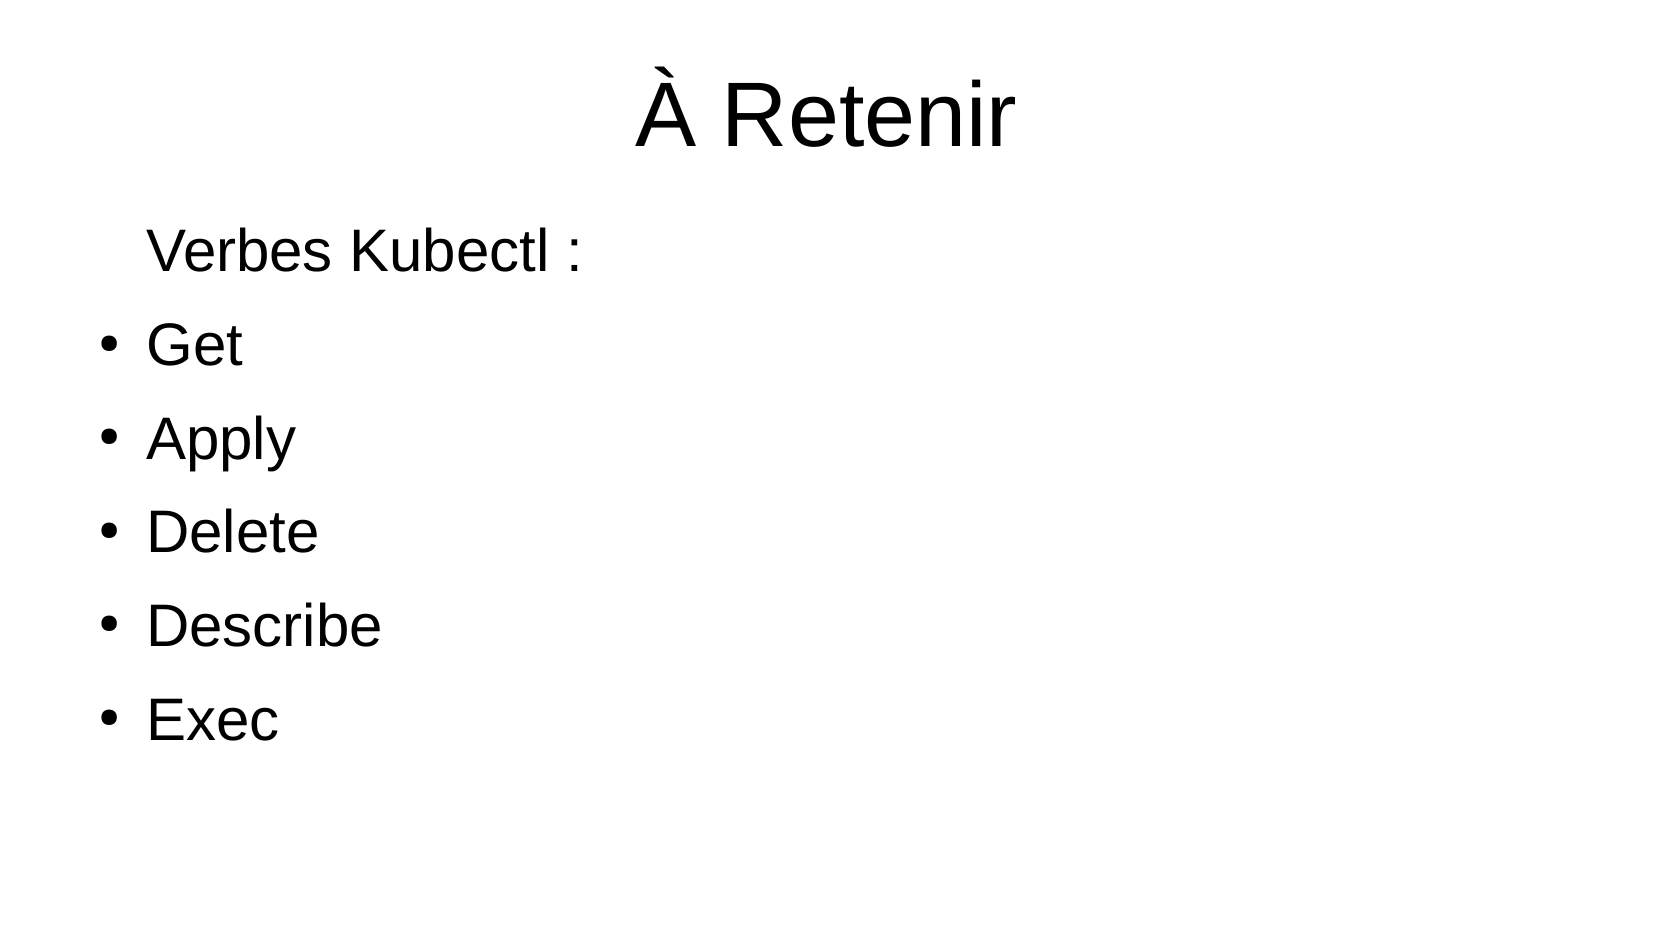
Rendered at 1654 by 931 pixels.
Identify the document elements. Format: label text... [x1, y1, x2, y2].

title À Retenir [82, 37, 1571, 193]
list Verbes Kubectl : Get Apply Delete Describe Exec [82, 217, 1571, 758]
